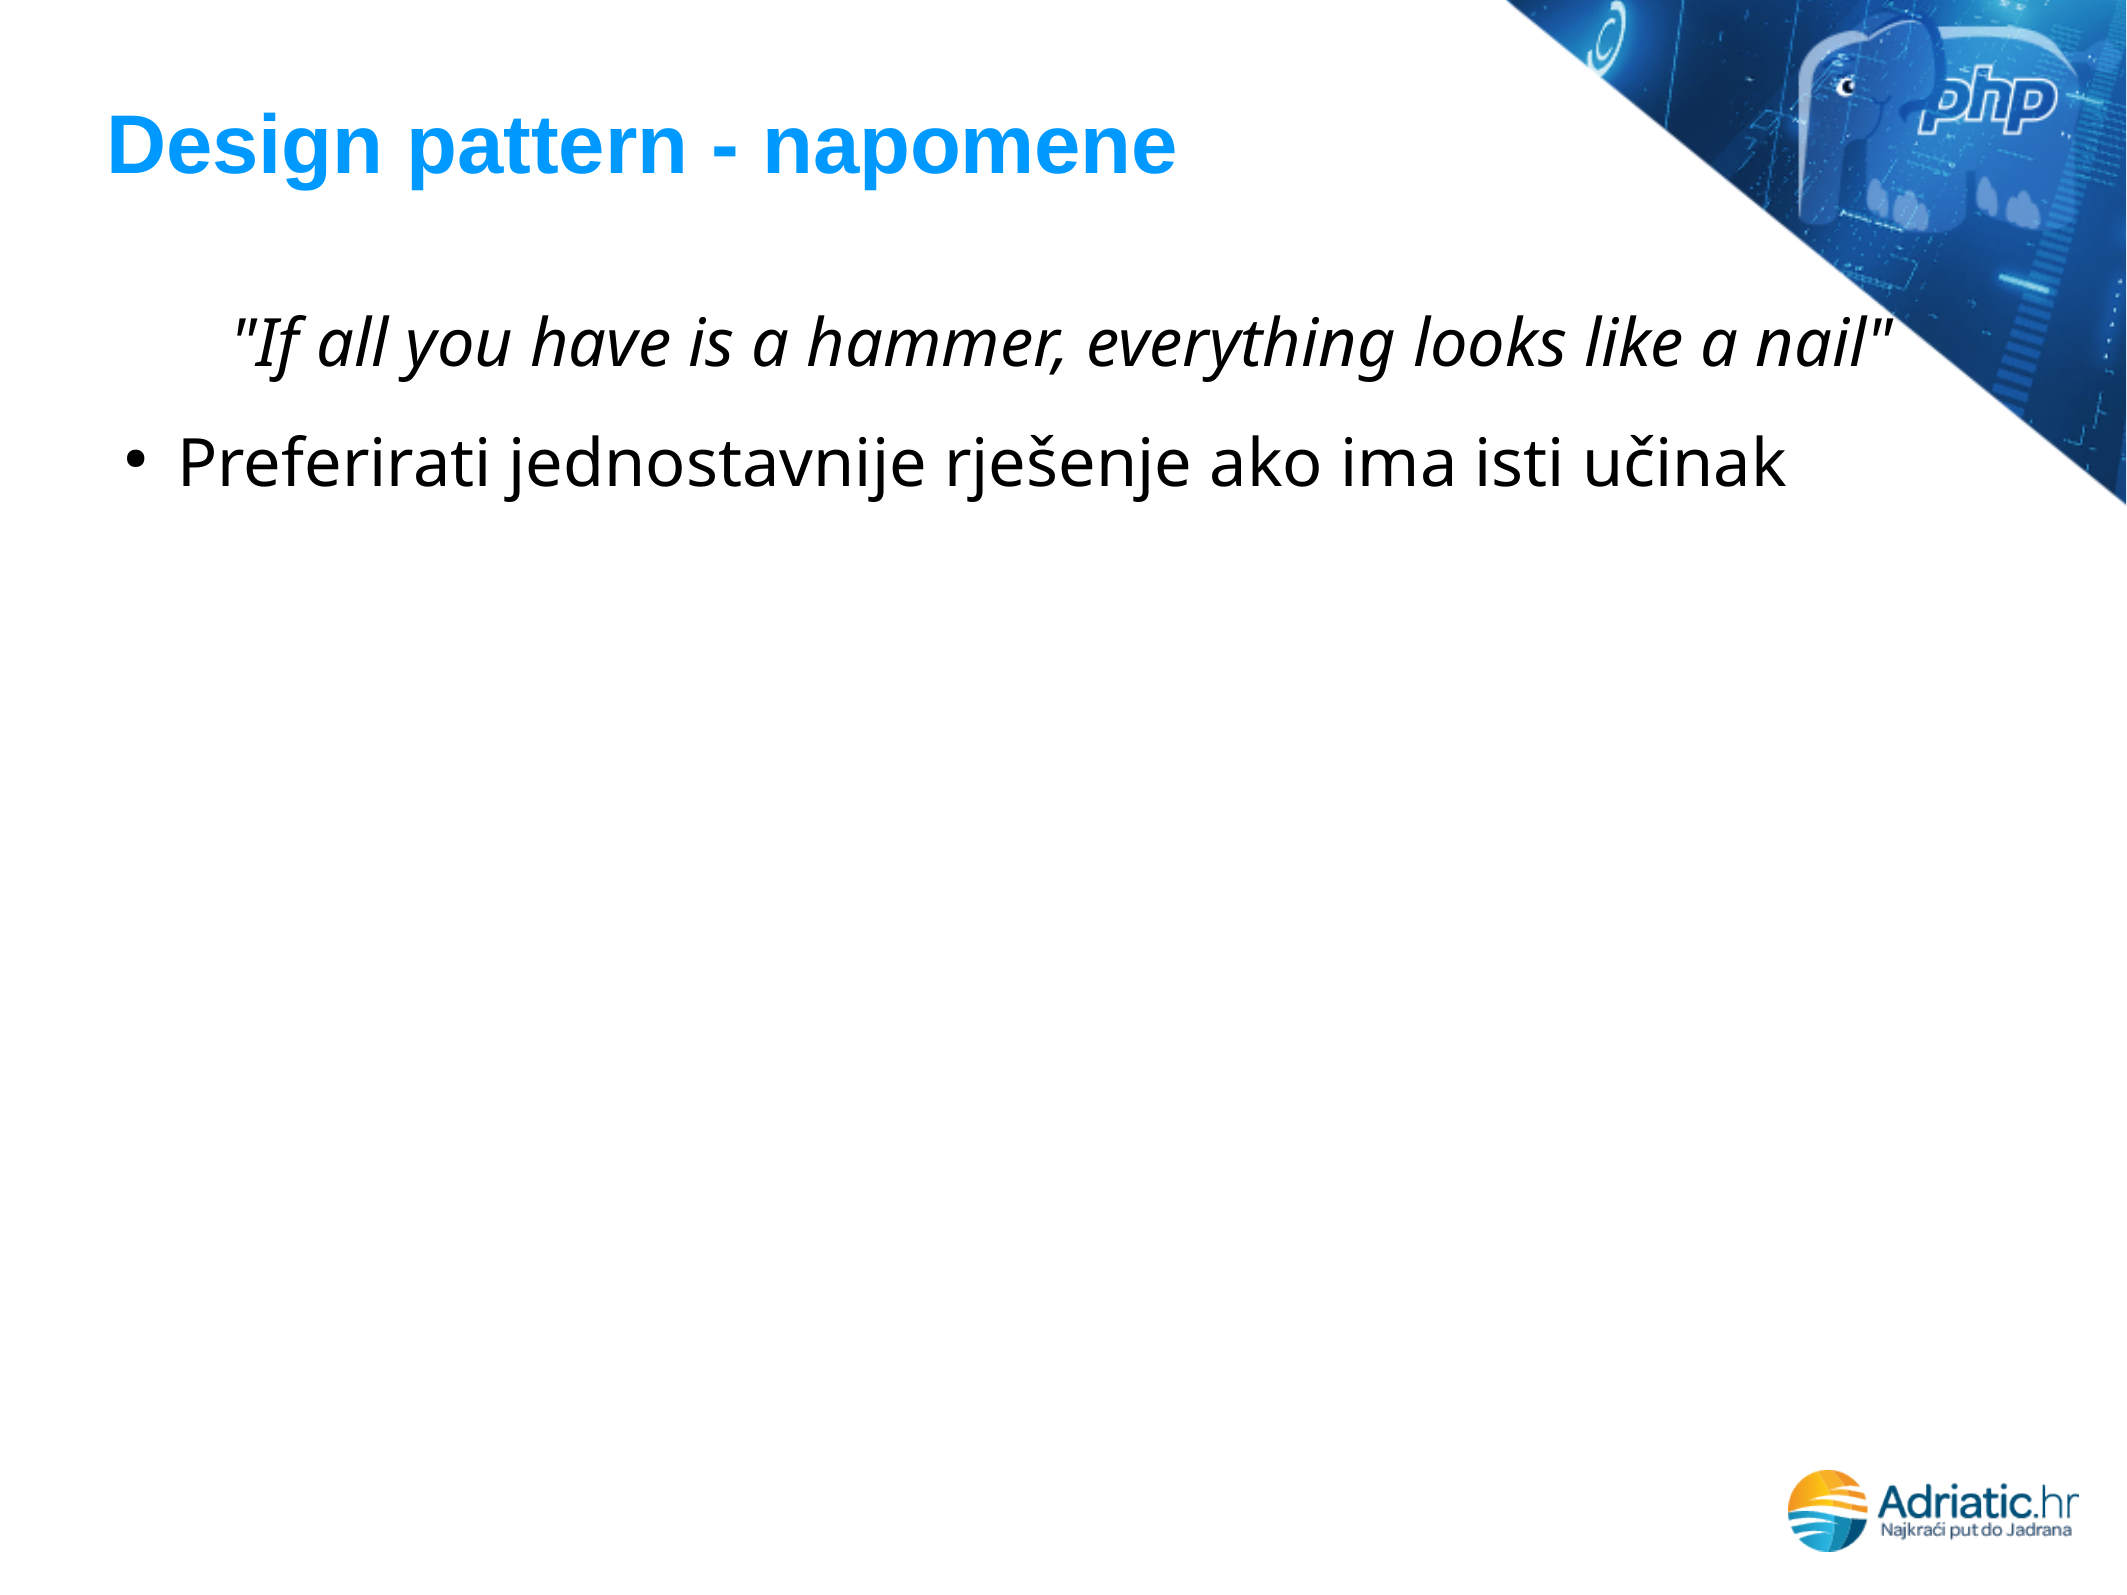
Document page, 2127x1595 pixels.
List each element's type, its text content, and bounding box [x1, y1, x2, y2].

picture [1788, 1470, 2079, 1552]
picture [1505, 0, 2127, 625]
title Design pattern - napomene [106, 70, 1630, 219]
list "If all you have is a hammer, everything looks like a nail" Preferirati jednostavnije rješenje ako ima isti učinak [106, 295, 2020, 1453]
